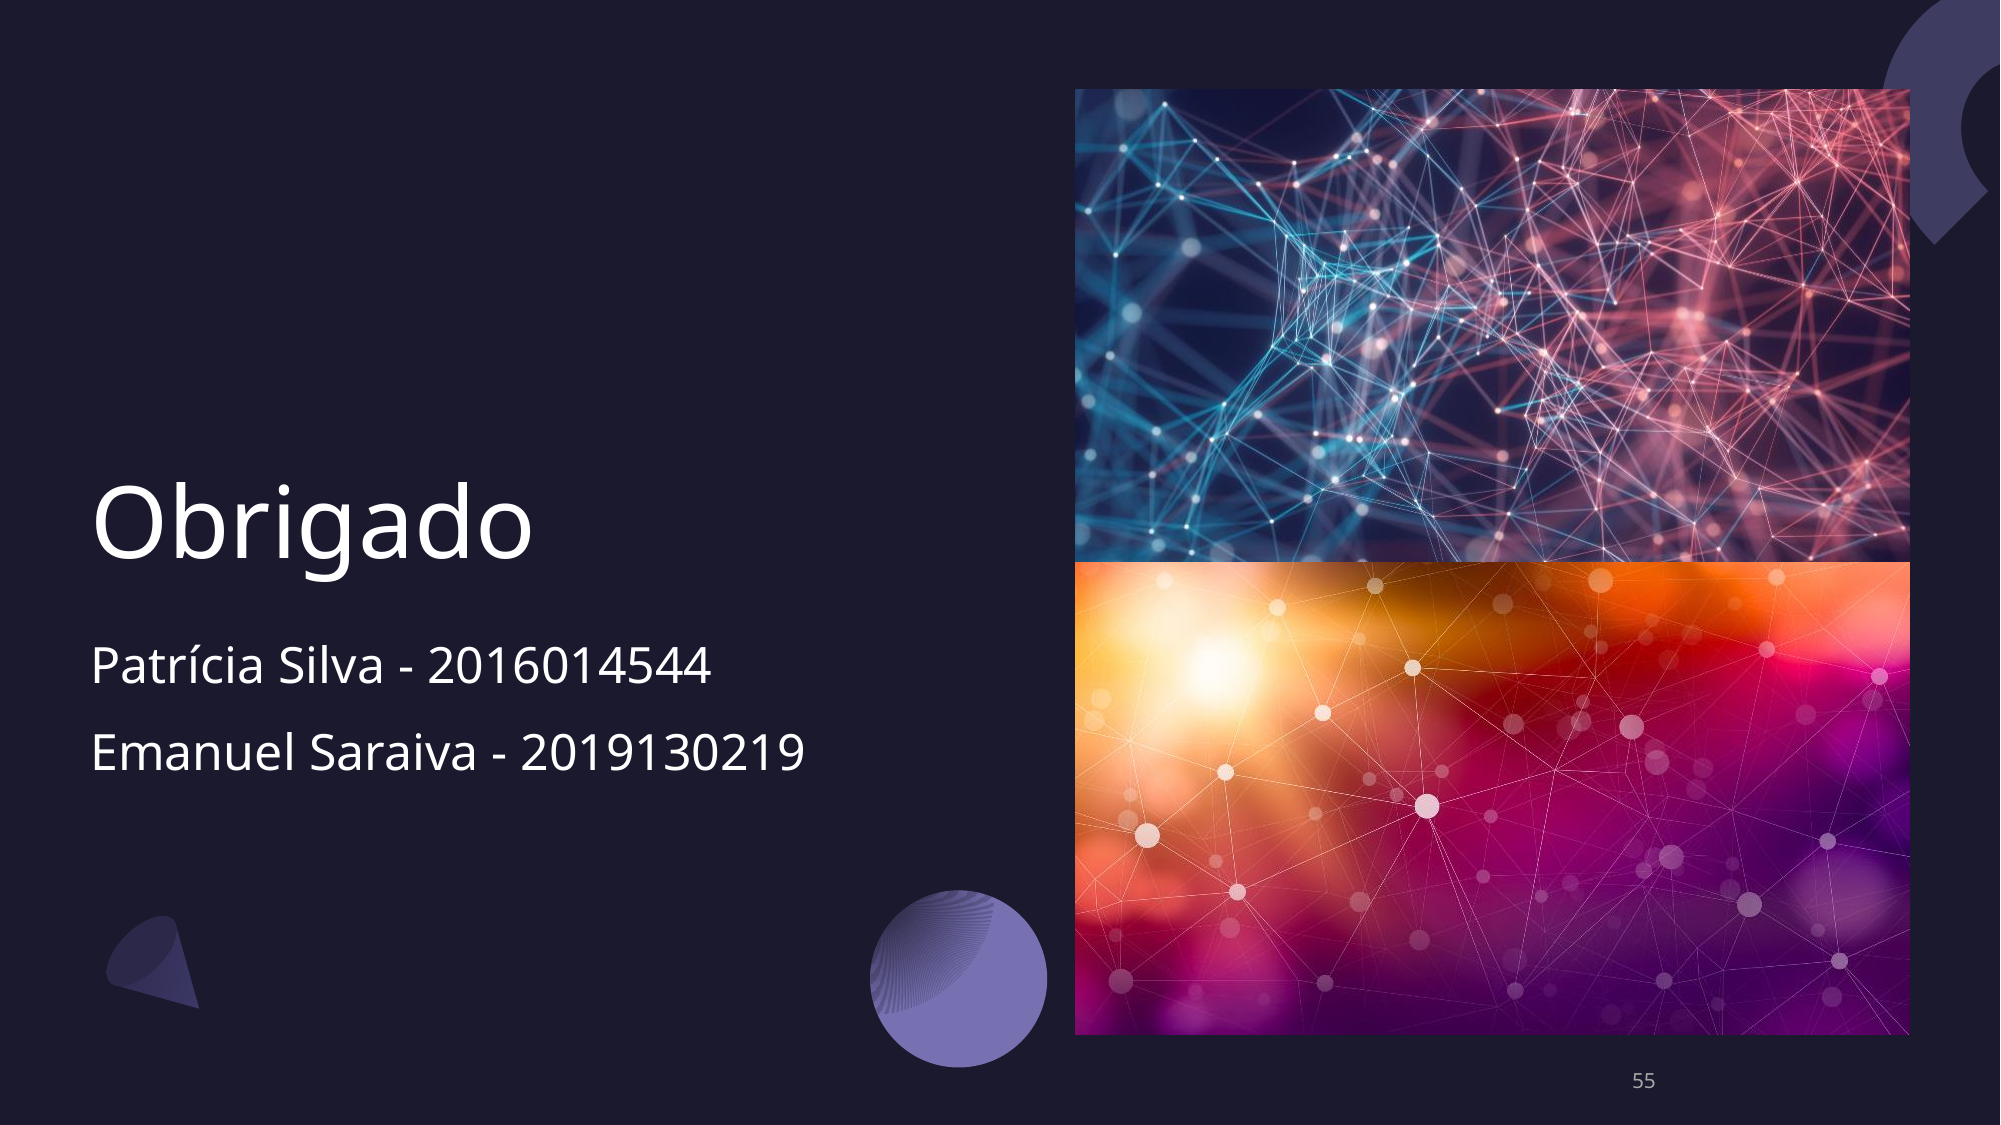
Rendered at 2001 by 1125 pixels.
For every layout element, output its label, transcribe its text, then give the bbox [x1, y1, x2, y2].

picture [1075, 90, 1910, 1036]
text_box [1632, 1067, 1910, 1093]
subtitle Patrícia Silva - 2016014544 Emanuel Saraiva - 2019130219 [90, 627, 983, 1000]
title Obrigado [90, 90, 983, 580]
